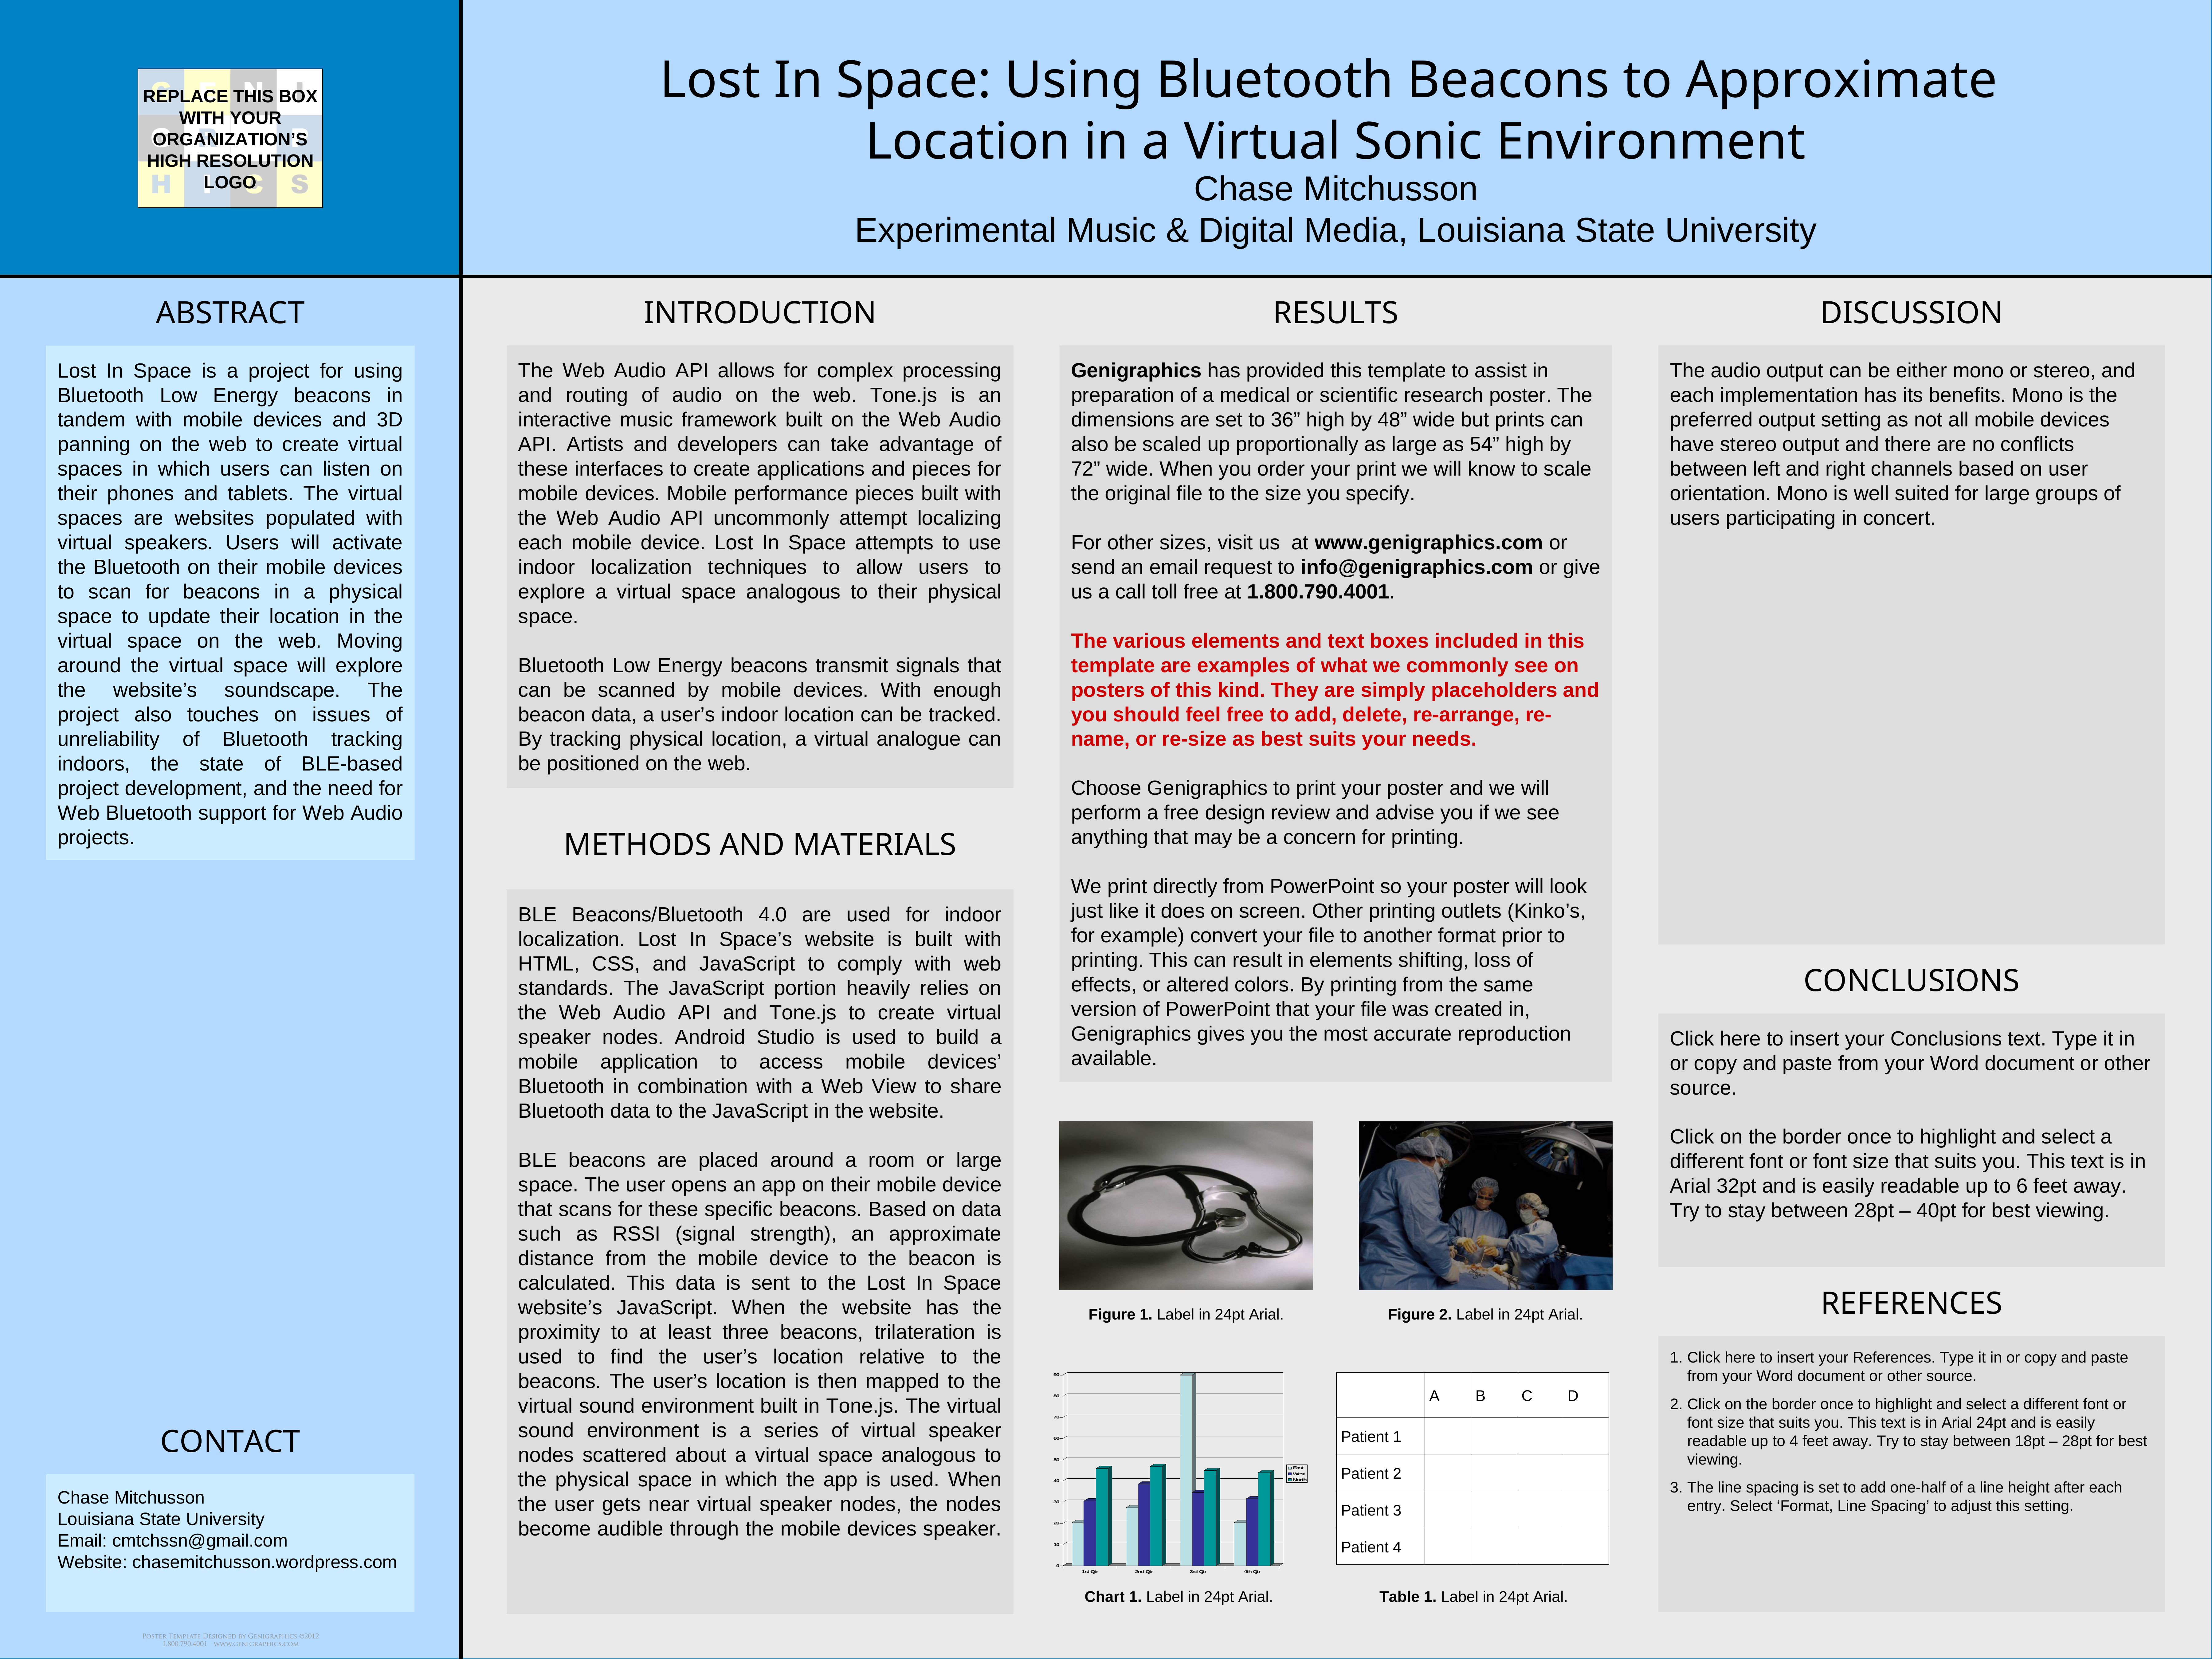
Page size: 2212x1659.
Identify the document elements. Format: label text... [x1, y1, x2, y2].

table_cell [1563, 1418, 1609, 1454]
text_box RESULTS [1059, 276, 1613, 346]
table_cell [1425, 1491, 1471, 1528]
text_box Chase Mitchusson Experimental Music & Digital Media, Louisiana State University [461, 138, 2211, 276]
text_box Figure 1. Label in 24pt Arial. [1084, 1302, 1289, 1325]
table_cell [1425, 1454, 1471, 1491]
table_cell [1425, 1418, 1471, 1454]
table_cell [1517, 1454, 1563, 1491]
table_cell [1471, 1454, 1517, 1491]
table_cell [1563, 1491, 1609, 1528]
table_cell [1563, 1454, 1609, 1491]
table_header B [1471, 1373, 1517, 1417]
table_header [1337, 1373, 1425, 1417]
text_box BLE Beacons/Bluetooth 4.0 are used for indoor localization. Lost In Space’s website is built with HTML, CSS, and JavaScript to comply with web standards. The JavaScript portion heavily relies on the Web Audio API and Tone.js to create virtual speaker nodes. Android Studio is used to build a mobile application to access mobile devices’ Bluetooth in combination with a Web View to share Bluetooth data to the JavaScript in the website. BLE beacons are placed around a room or large space. The user opens an app on their mobile device that scans for these specific beacons. Based on data such as RSSI (signal strength), an approximate distance from the mobile device to the beacon is calculated. This data is sent to the Lost In Space website’s JavaScript. When the website has the proximity to at least three beacons, trilateration is used to find the user’s location relative to the beacons. The user’s location is then mapped to the virtual sound environment built in Tone.js. The virtual sound environment is a series of virtual speaker nodes scattered about a virtual space analogous to the physical space in which the app is used. When the user gets near virtual speaker nodes, the nodes become audible through the mobile devices speaker. [507, 889, 1014, 1614]
table_header A [1425, 1373, 1471, 1417]
text_box REFERENCES [1658, 1267, 2165, 1336]
table_cell Patient 1 [1337, 1418, 1425, 1454]
table_header D [1563, 1373, 1609, 1417]
picture [1359, 1121, 1613, 1291]
table_cell [1425, 1528, 1471, 1564]
text_box The Web Audio API allows for complex processing and routing of audio on the web. Tone.js is an interactive music framework built on the Web Audio API. Artists and developers can take advantage of these interfaces to create applications and pieces for mobile devices. Mobile performance pieces built with the Web Audio API uncommonly attempt localizing each mobile device. Lost In Space attempts to use indoor localization techniques to allow users to explore a virtual space analogous to their physical space. Bluetooth Low Energy beacons transmit signals that can be scanned by mobile devices. With enough beacon data, a user’s indoor location can be tracked. By tracking physical location, a virtual analogue can be positioned on the web. [507, 346, 1014, 788]
text_box CONTACT [0, 1405, 461, 1474]
text_box Chart 1. Label in 24pt Arial. [1080, 1584, 1278, 1607]
text_box Lost In Space: Using Bluetooth Beacons to Approximate Location in a Virtual Sonic Environment [461, 0, 2211, 138]
text_box REPLACE THIS BOX WITH YOUR ORGANIZATION’S HIGH RESOLUTION LOGO [138, 69, 323, 208]
text_box Lost In Space is a project for using Bluetooth Low Energy beacons in tandem with mobile devices and 3D panning on the web to create virtual spaces in which users can listen on their phones and tablets. The virtual spaces are websites populated with virtual speakers. Users will activate the Bluetooth on their mobile devices to scan for beacons in a physical space to update their location in the virtual space on the web. Moving around the virtual space will explore the website’s soundscape. The project also touches on issues of unreliability of Bluetooth tracking indoors, the state of BLE-based project development, and the need for Web Bluetooth support for Web Audio projects. [46, 346, 415, 860]
table_header C [1517, 1373, 1563, 1417]
text_box INTRODUCTION [507, 276, 1014, 346]
text_box Click here to insert your References. Type it in or copy and paste from your Word document or other source. Click on the border once to highlight and select a different font or font size that suits you. This text is in Arial 24pt and is easily readable up to 4 feet away. Try to stay between 18pt – 28pt for best viewing. The line spacing is set to add one-half of a line height after each entry. Select ‘Format, Line Spacing’ to adjust this setting. [1658, 1336, 2165, 1613]
table_cell Patient 4 [1337, 1528, 1425, 1564]
table_cell Patient 3 [1337, 1491, 1425, 1528]
text_box METHODS AND MATERIALS [507, 808, 1014, 878]
text_box The audio output can be either mono or stereo, and each implementation has its benefits. Mono is the preferred output setting as not all mobile devices have stereo output and there are no conflicts between left and right channels based on user orientation. Mono is well suited for large groups of users participating in concert. [1658, 346, 2165, 944]
table_cell [1471, 1528, 1517, 1564]
table_cell [1471, 1418, 1517, 1454]
text_box Chase Mitchusson Louisiana State University Email: cmtchssn@gmail.com Website: chasemitchusson.wordpress.com [46, 1474, 415, 1613]
picture [1059, 1121, 1313, 1291]
text_box Table 1. Label in 24pt Arial. [1375, 1584, 1573, 1607]
text_box DISCUSSION [1658, 276, 2165, 346]
table_cell [1471, 1491, 1517, 1528]
picture [142, 1633, 319, 1648]
text_box Click here to insert your Conclusions text. Type it in or copy and paste from your Word document or other source. Click on the border once to highlight and select a different font or font size that suits you. This text is in Arial 32pt and is easily readable up to 6 feet away. Try to stay between 28pt – 40pt for best viewing. [1658, 1014, 2165, 1267]
table_cell [1517, 1418, 1563, 1454]
text_box Figure 2. Label in 24pt Arial. [1383, 1302, 1588, 1325]
table_cell Patient 2 [1337, 1454, 1425, 1491]
table_cell [1563, 1528, 1609, 1564]
table_cell [1517, 1491, 1563, 1528]
text_box Genigraphics has provided this template to assist in preparation of a medical or scientific research poster. The dimensions are set to 36” high by 48” wide but prints can also be scaled up proportionally as large as 54” high by 72” wide. When you order your print we will know to scale the original file to the size you specify. For other sizes, visit us at www.genigraphics.com or send an email request to info@genigraphics.com or give us a call toll free at 1.800.790.4001. The various elements and text boxes included in this template are examples of what we commonly see on posters of this kind. They are simply placeholders and you should feel free to add, delete, re-arrange, re-name, or re-size as best suits your needs. Choose Genigraphics to print your poster and we will perform a free design review and advise you if we see anything that may be a concern for printing. We print directly from PowerPoint so your poster will look just like it does on screen. Other printing outlets (Kinko’s, for example) convert your file to another format prior to printing. This can result in elements shifting, loss of effects, or altered colors. By printing from the same version of PowerPoint that your file was created in, Genigraphics gives you the most accurate reproduction available. [1059, 346, 1613, 1082]
text_box CONCLUSIONS [1658, 944, 2165, 1014]
chart [1048, 1369, 1310, 1579]
text_box ABSTRACT [0, 276, 461, 346]
table_cell [1517, 1528, 1563, 1564]
